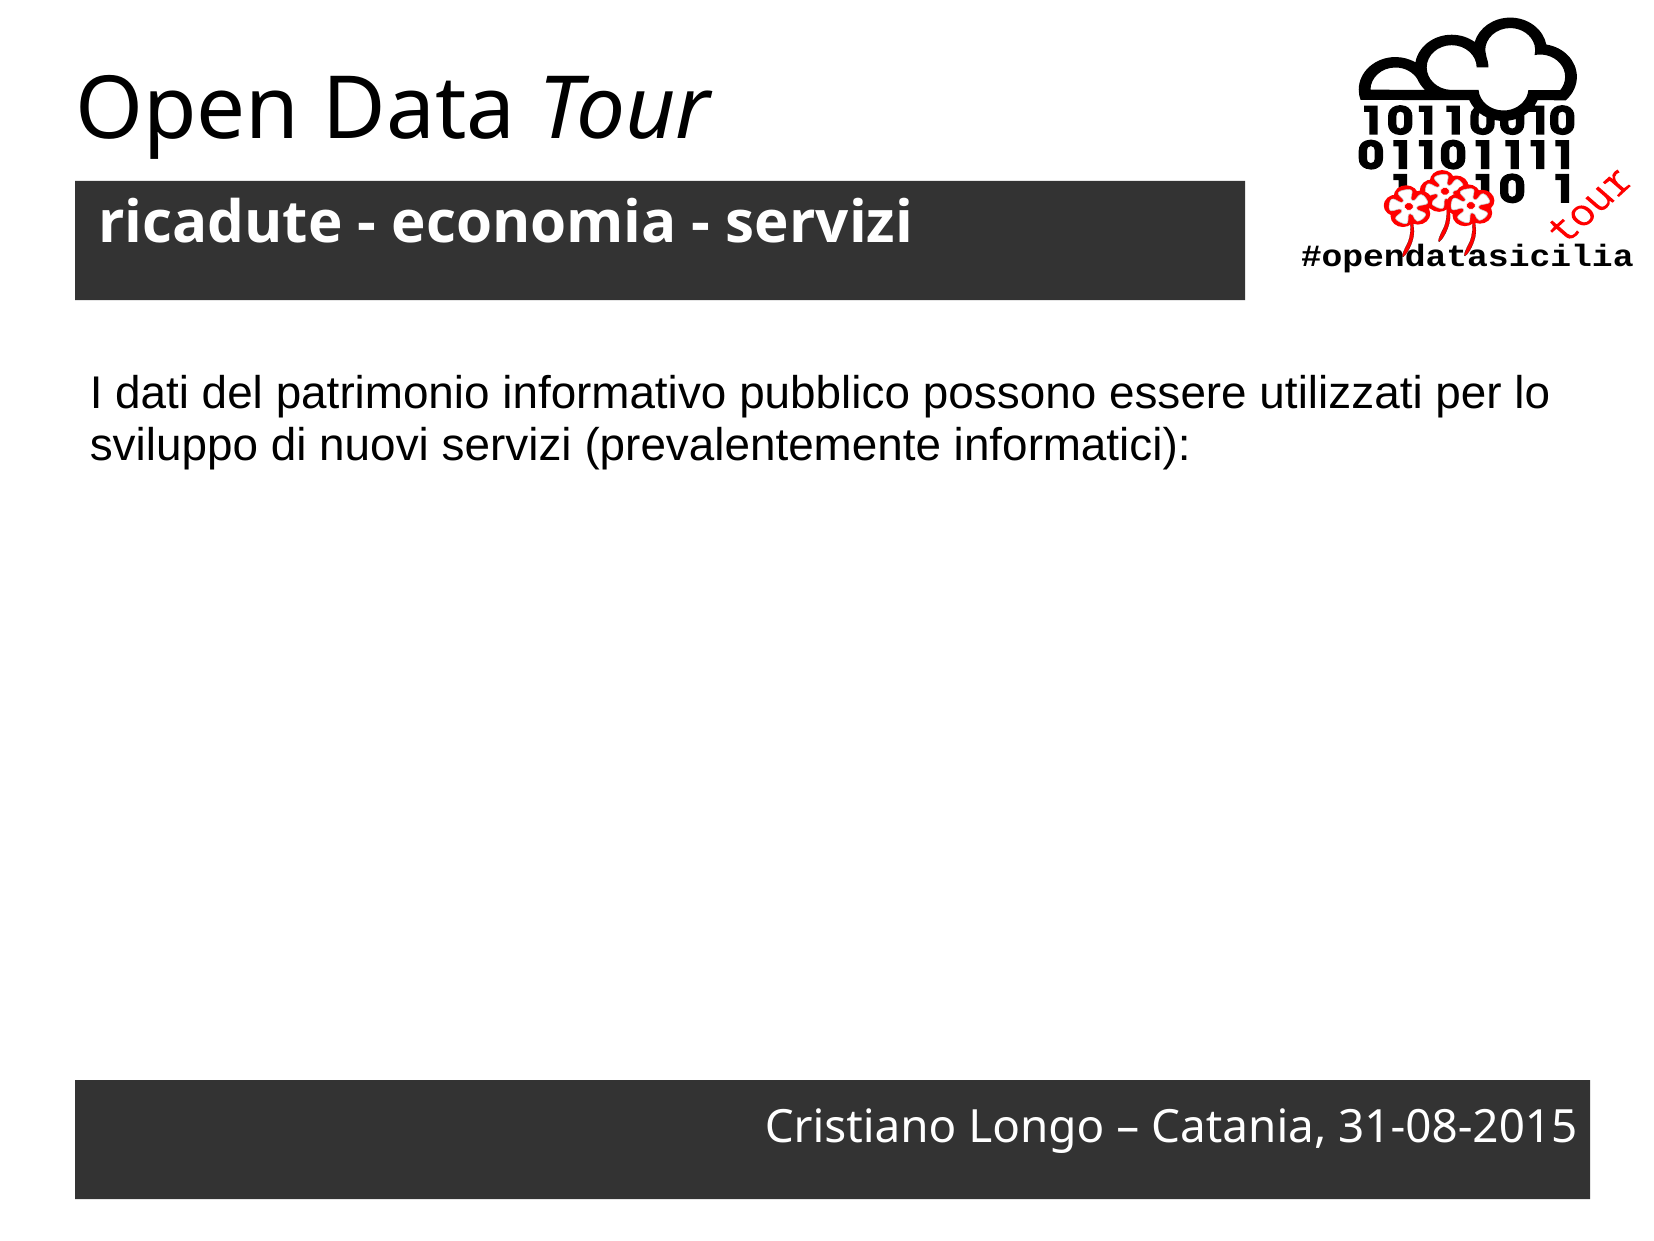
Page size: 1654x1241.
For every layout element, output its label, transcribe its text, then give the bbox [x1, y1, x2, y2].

list Cristiano Longo – Catania, 31-08-2015 [75, 1080, 1591, 1200]
list ricadute - economia - servizi [75, 180, 1246, 301]
list Open Data Tour [75, 45, 1246, 165]
text_box I dati del patrimonio informativo pubblico possono essere utilizzati per lo sviluppo di nuovi servizi (prevalentemente informatici): [75, 360, 1591, 478]
picture [1302, 17, 1633, 273]
